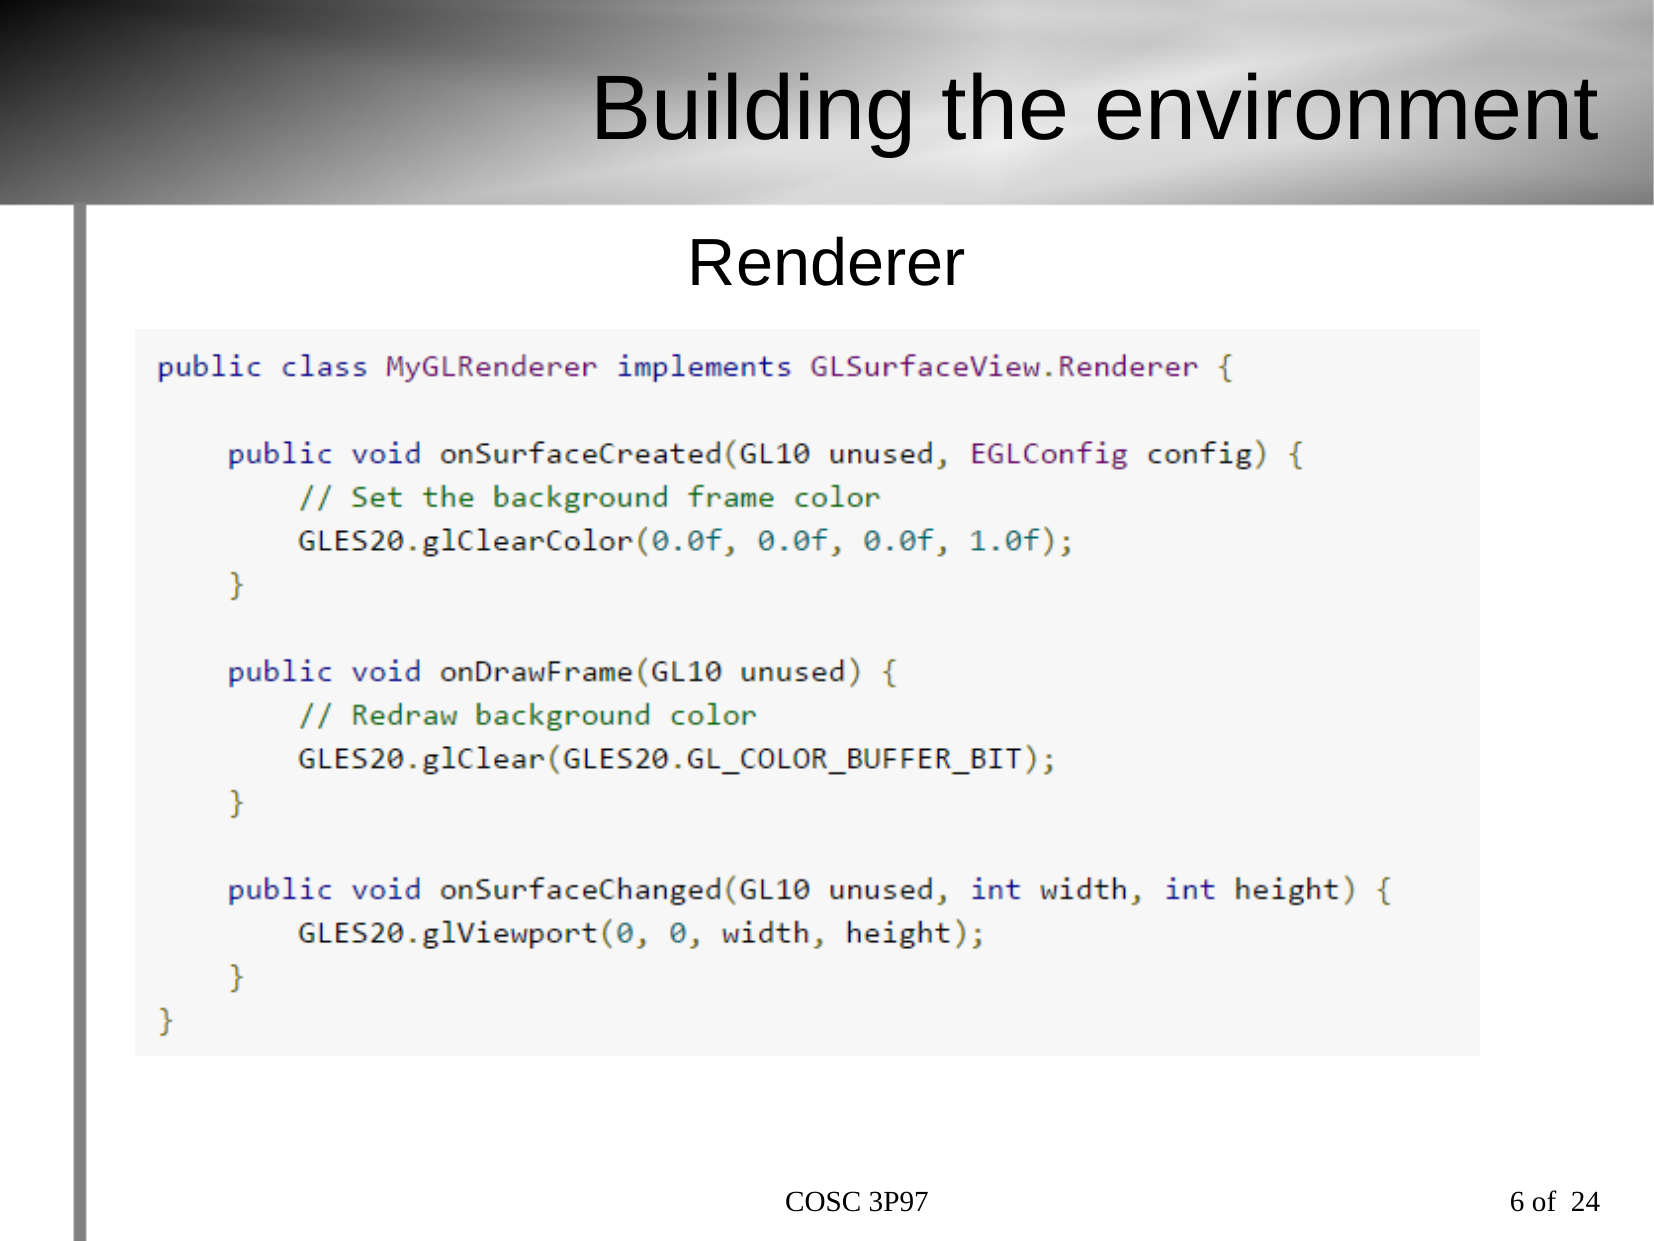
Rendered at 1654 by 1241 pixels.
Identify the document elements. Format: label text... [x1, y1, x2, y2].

picture [0, 0, 1654, 1241]
text_box Renderer [673, 217, 981, 307]
title Building the environment [112, 13, 1601, 201]
